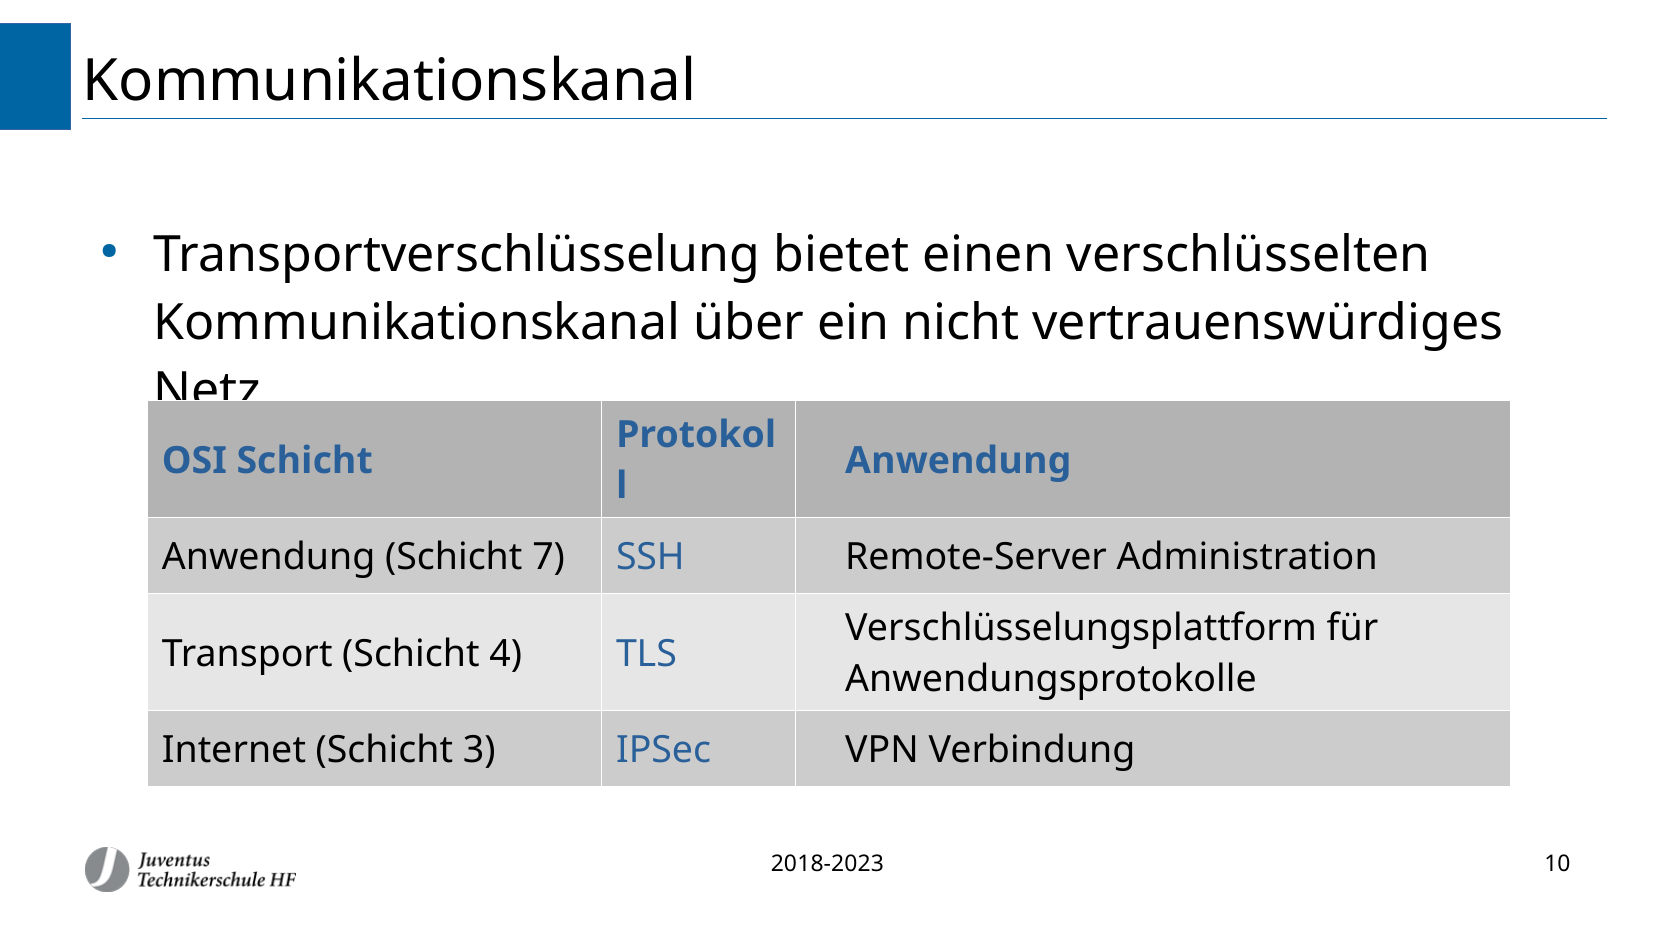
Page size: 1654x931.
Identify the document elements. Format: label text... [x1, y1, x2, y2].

table_cell Verschlüsselungsplattform für Anwendungsprotokolle [796, 594, 1510, 710]
list Transportverschlüsselung bietet einen verschlüsselten Kommunikationskanal über ein nicht vertrauenswürdiges Netz. [82, 217, 1571, 758]
table_cell Anwendung (Schicht 7) [148, 518, 601, 593]
table_cell VPN Verbindung [796, 711, 1510, 786]
table_cell IPSec [602, 711, 795, 786]
table_header Protokoll [602, 401, 795, 517]
table_cell Transport (Schicht 4) [148, 594, 601, 710]
title Kommunikationskanal [82, 37, 1571, 119]
table_cell SSH [602, 518, 795, 593]
table_cell TLS [602, 594, 795, 710]
table_header OSI Schicht [148, 401, 601, 517]
table_cell Internet (Schicht 3) [148, 711, 601, 786]
picture [85, 847, 296, 892]
table_cell Remote-Server Administration [796, 518, 1510, 593]
table_header Anwendung [796, 401, 1510, 517]
